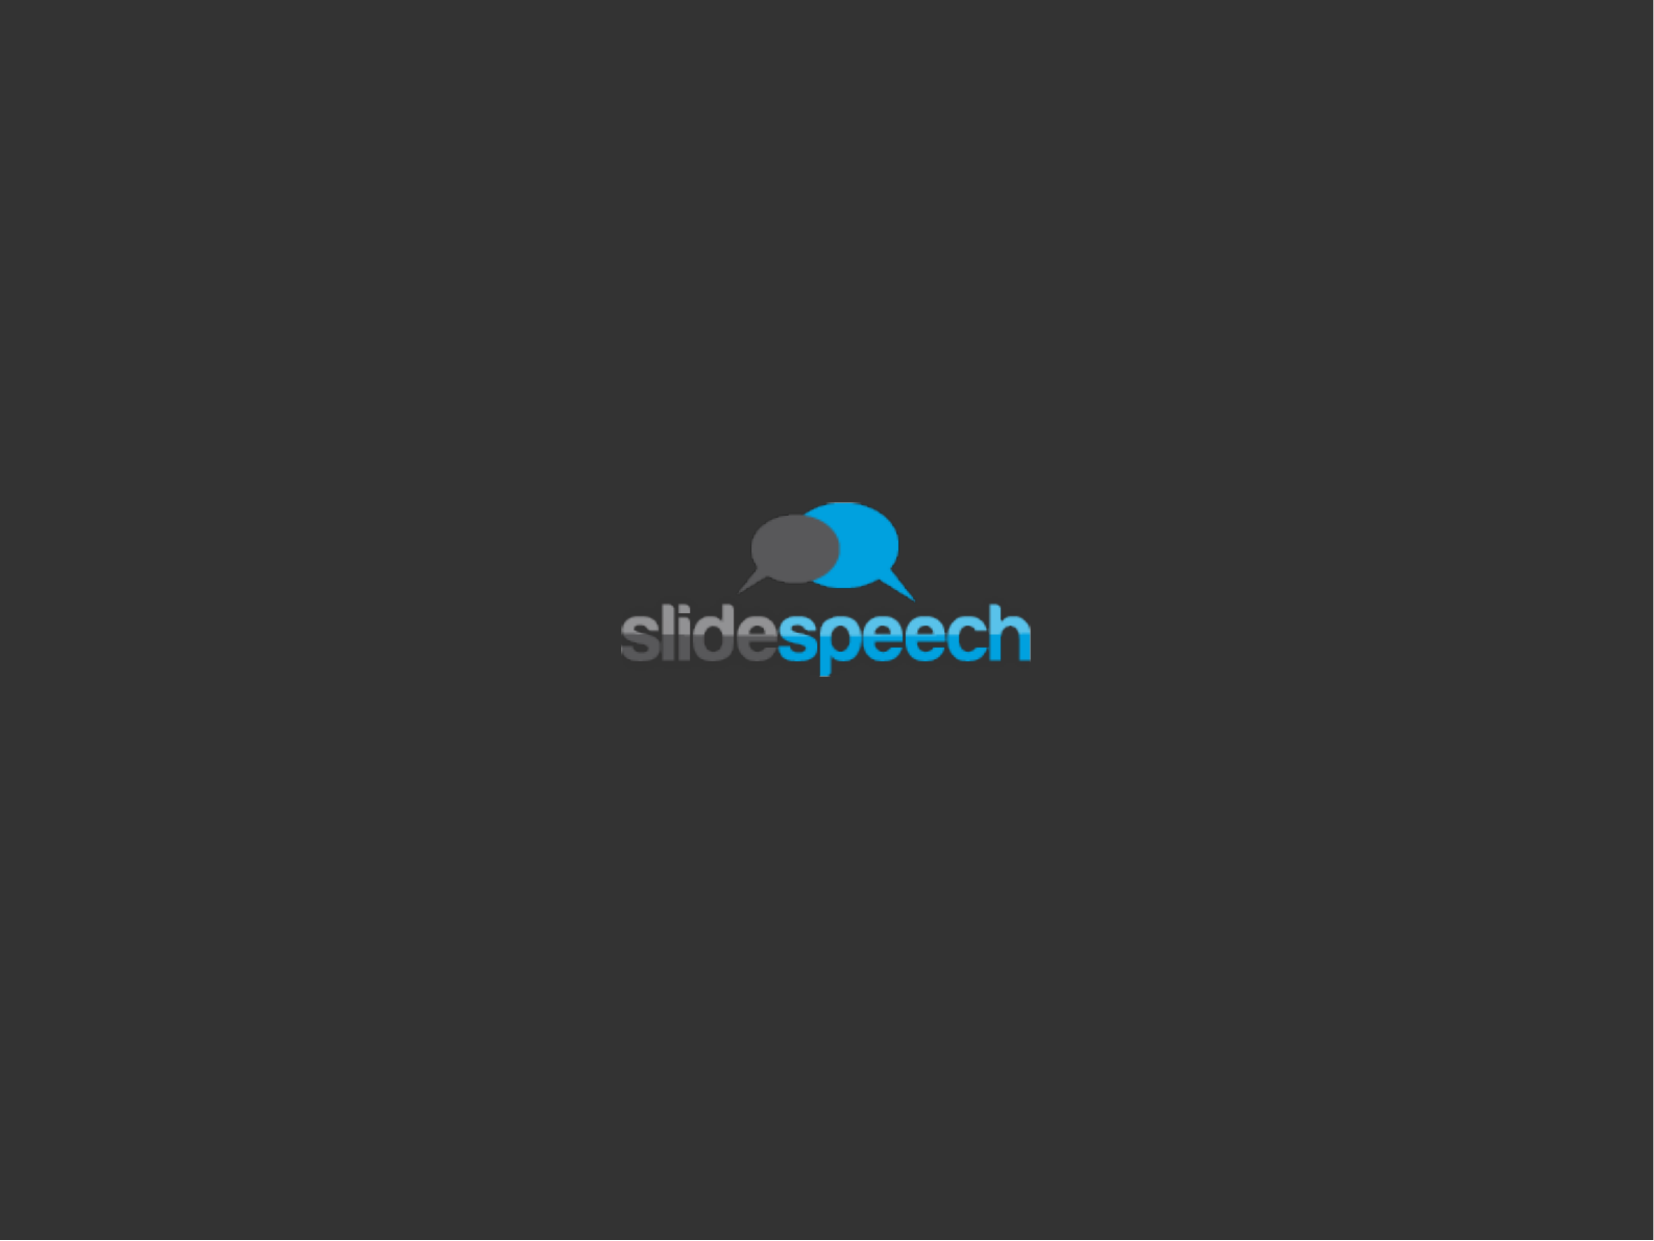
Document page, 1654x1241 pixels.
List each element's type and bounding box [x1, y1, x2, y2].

picture [618, 499, 1035, 679]
